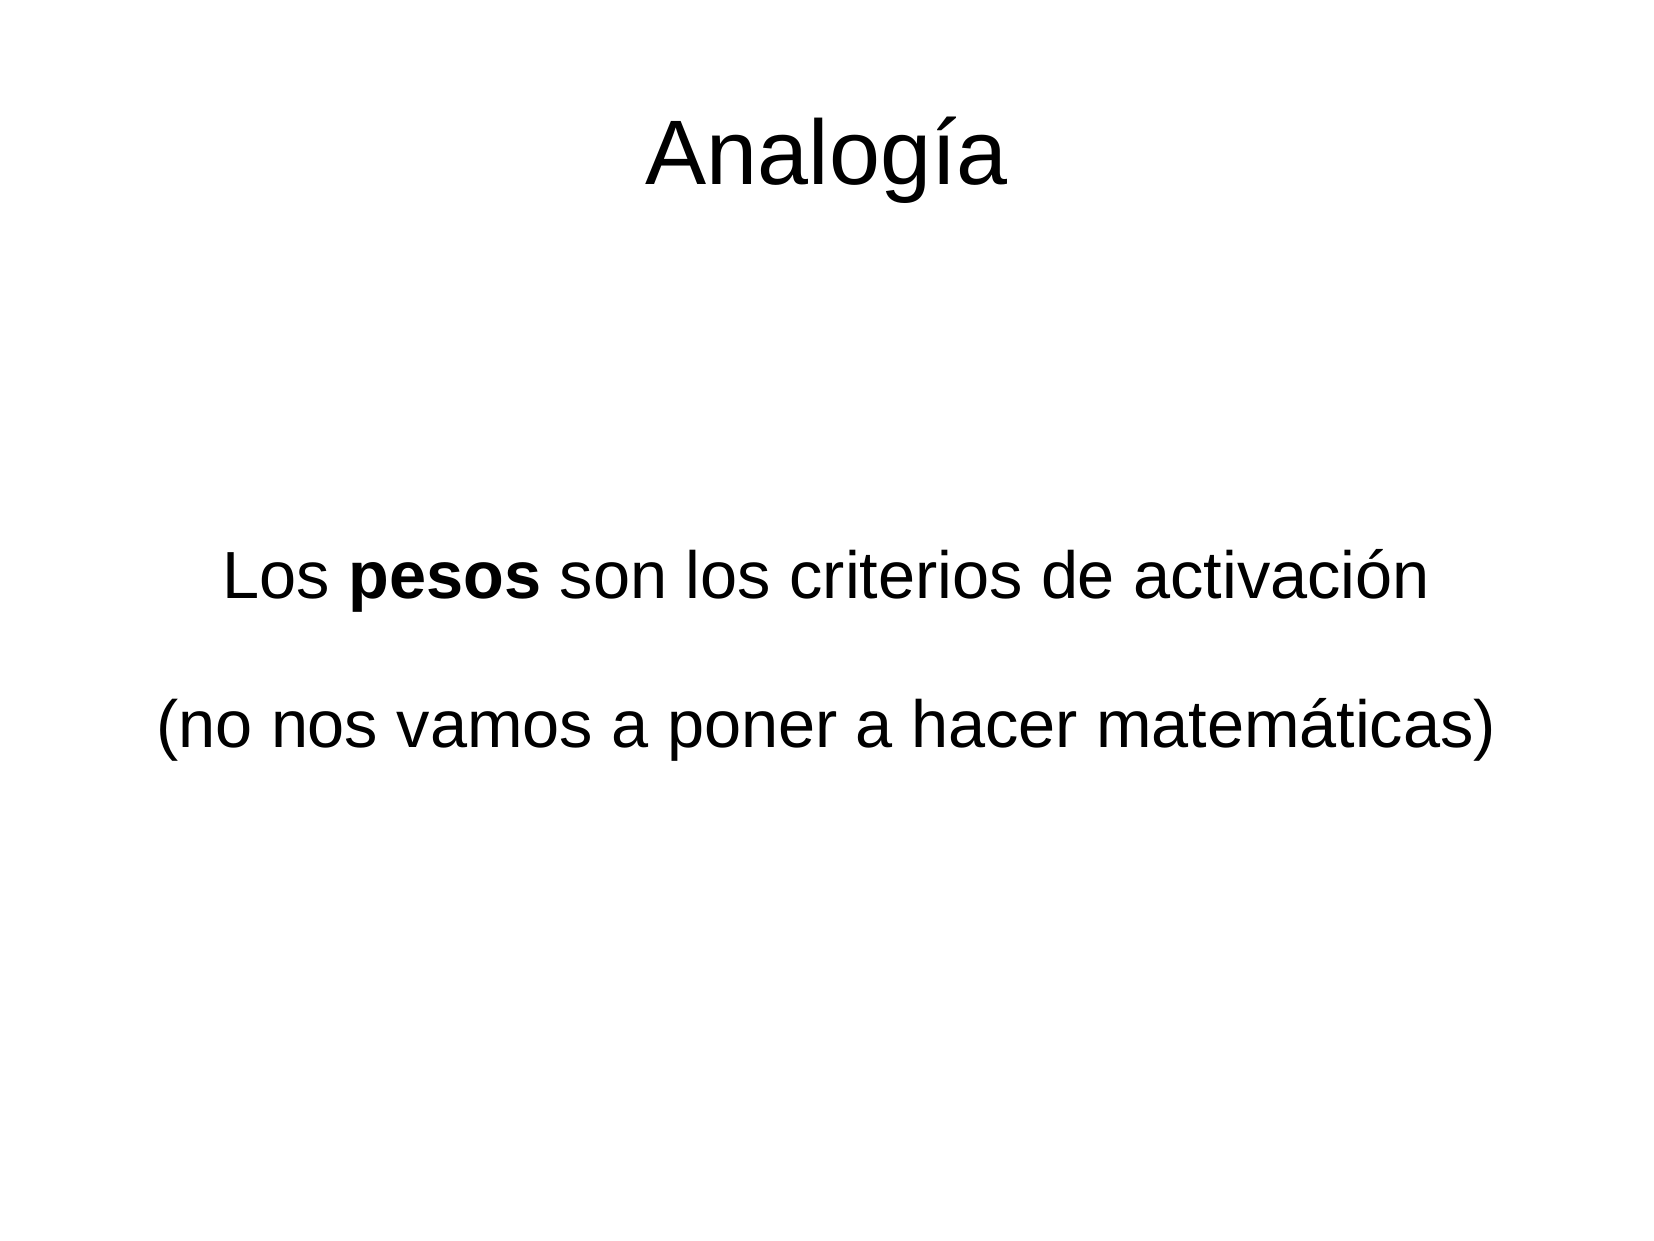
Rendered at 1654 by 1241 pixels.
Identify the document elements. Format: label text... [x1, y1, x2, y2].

subtitle Los pesos son los criterios de activación (no nos vamos a poner a hacer matemáticas) [82, 290, 1571, 1010]
title Analogía [82, 49, 1571, 257]
